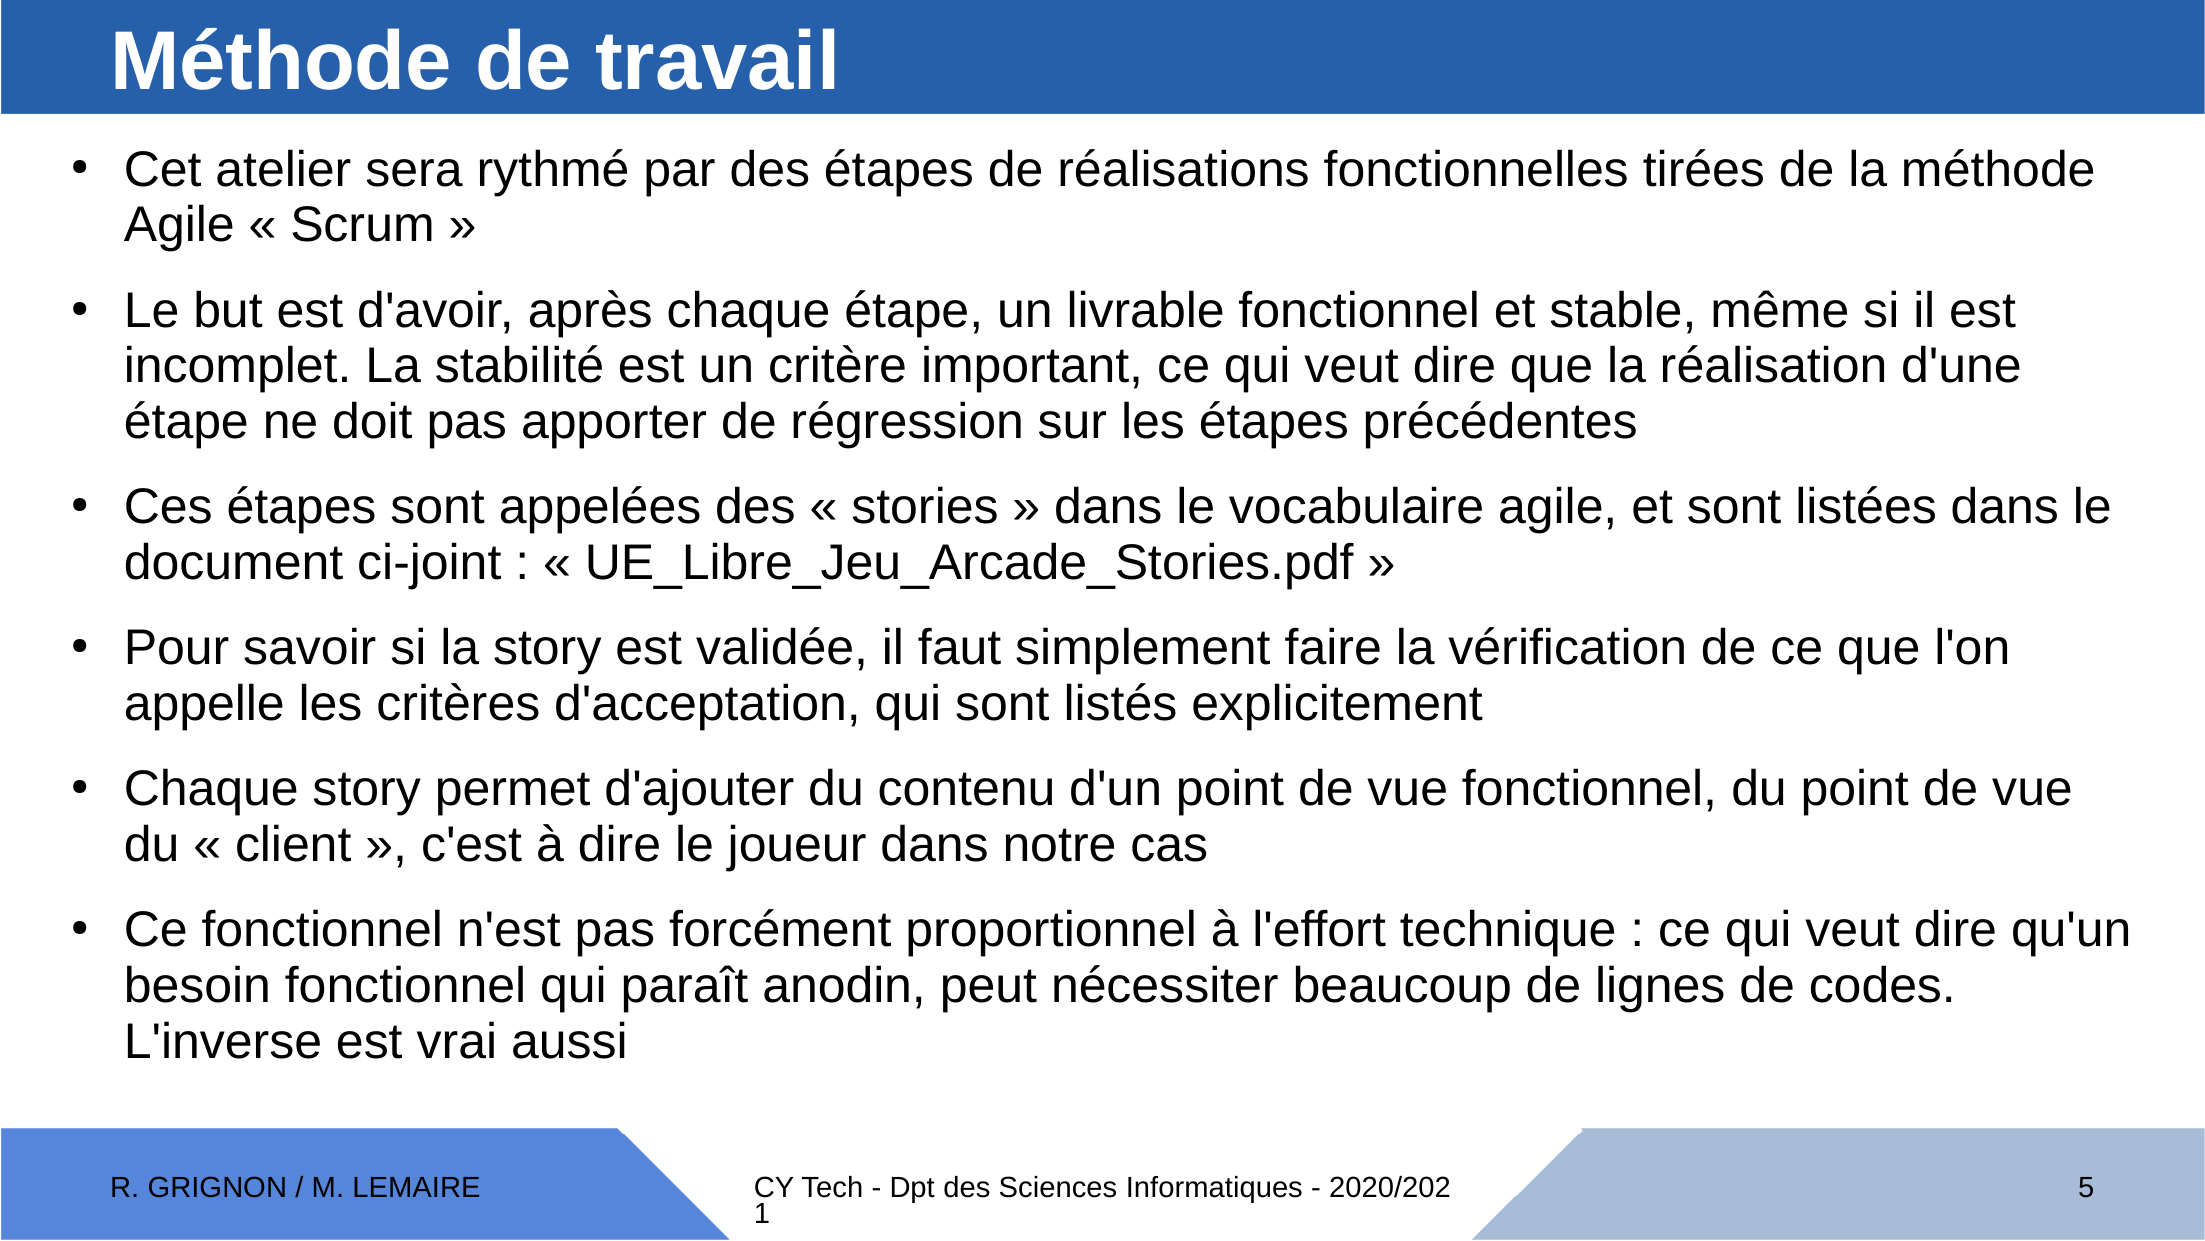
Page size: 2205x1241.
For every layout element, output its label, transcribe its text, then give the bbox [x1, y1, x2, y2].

picture [0, 0, 2205, 1241]
title Méthode de travail [110, 49, 2095, 211]
list Cet atelier sera rythmé par des étapes de réalisations fonctionnelles tirées de la méthode Agile « Scrum » Le but est d'avoir, après chaque étape, un livrable fonctionnel et stable, même si il est incomplet. La stabilité est un critère important, ce qui veut dire que la réalisation d'une étape ne doit pas apporter de régression sur les étapes précédentes Ces étapes sont appelées des « stories » dans le vocabulaire agile, et sont listées dans le document ci-joint : « UE_Libre_Jeu_Arcade_Stories.pdf » Pour savoir si la story est validée, il faut simplement faire la vérification de ce que l'on appelle les critères d'acceptation, qui sont listés explicitement Chaque story permet d'ajouter du contenu d'un point de vue fonctionnel, du point de vue du « client », c'est à dire le joueur dans notre cas Ce fonctionnel n'est pas forcément proportionnel à l'effort technique : ce qui veut dire qu'un besoin fonctionnel qui paraît anodin, peut nécessiter beaucoup de lignes de codes. L'inverse est vrai aussi [53, 211, 2139, 1081]
